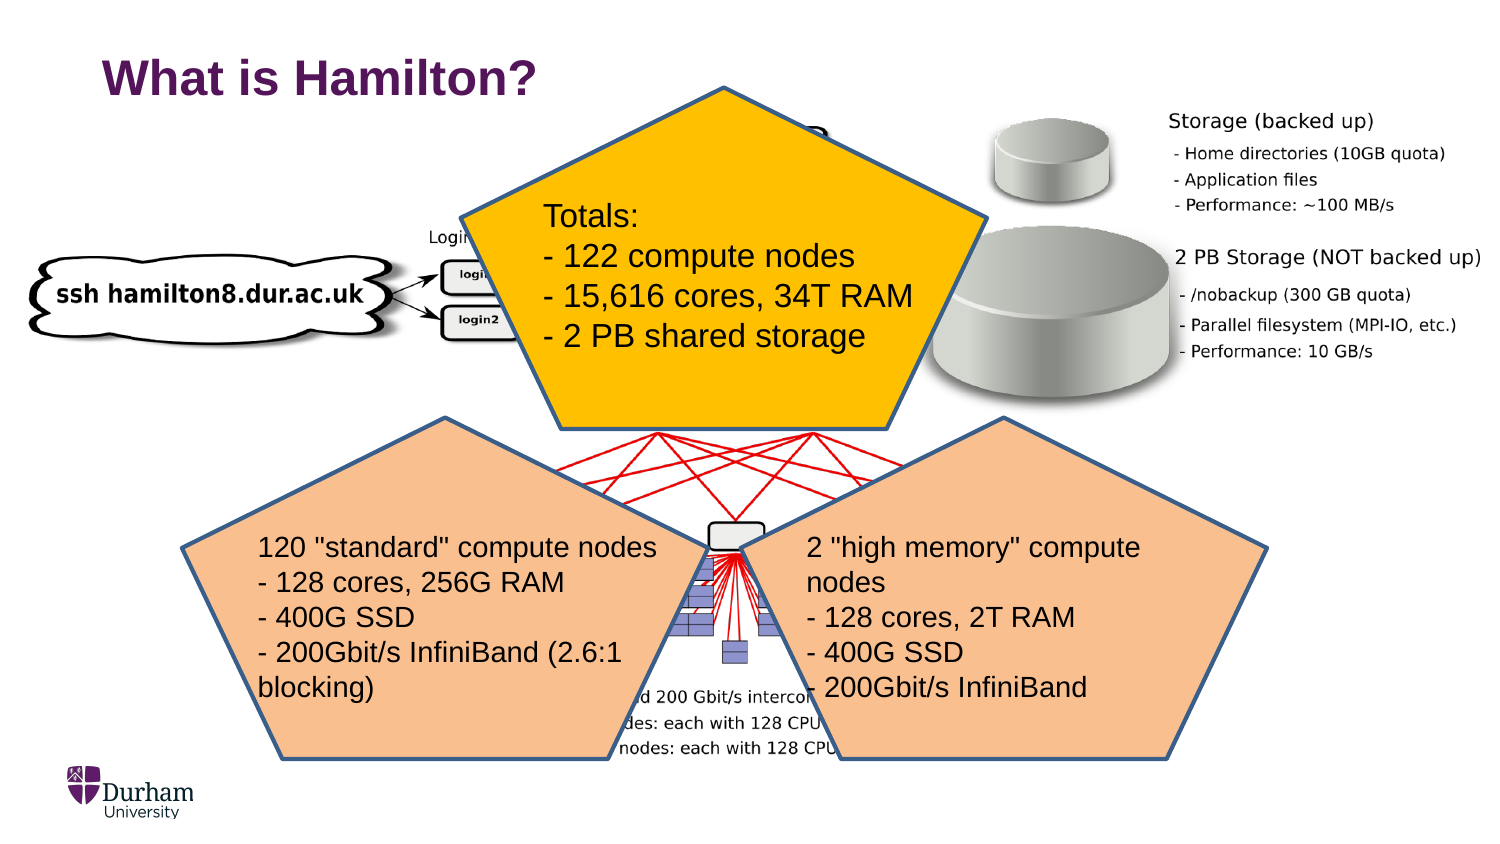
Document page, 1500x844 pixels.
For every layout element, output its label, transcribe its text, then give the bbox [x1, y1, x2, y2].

text_box [797, 417, 1211, 520]
text_box [529, 362, 919, 430]
text_box 2 "high memory" compute nodes - 128 cores, 2T RAM - 400G SSD - 200Gbit/s InfiniBand [791, 520, 1244, 711]
text_box [740, 522, 791, 654]
text_box [181, 417, 652, 675]
picture [67, 766, 193, 819]
picture [12, 106, 1480, 757]
text_box What is Hamilton? [101, 45, 1399, 106]
text_box [818, 711, 1190, 760]
text_box [460, 87, 923, 358]
text_box Totals: - 122 compute nodes - 15,616 cores, 34T RAM - 2 PB shared storage [527, 186, 937, 362]
text_box [259, 711, 631, 760]
text_box 120 "standard" compute nodes - 128 cores, 256G RAM - 400G SSD - 200Gbit/s InfiniBand (2.6:1 blocking) [242, 520, 680, 711]
text_box [680, 533, 709, 608]
text_box [1244, 536, 1268, 597]
text_box [937, 193, 988, 324]
